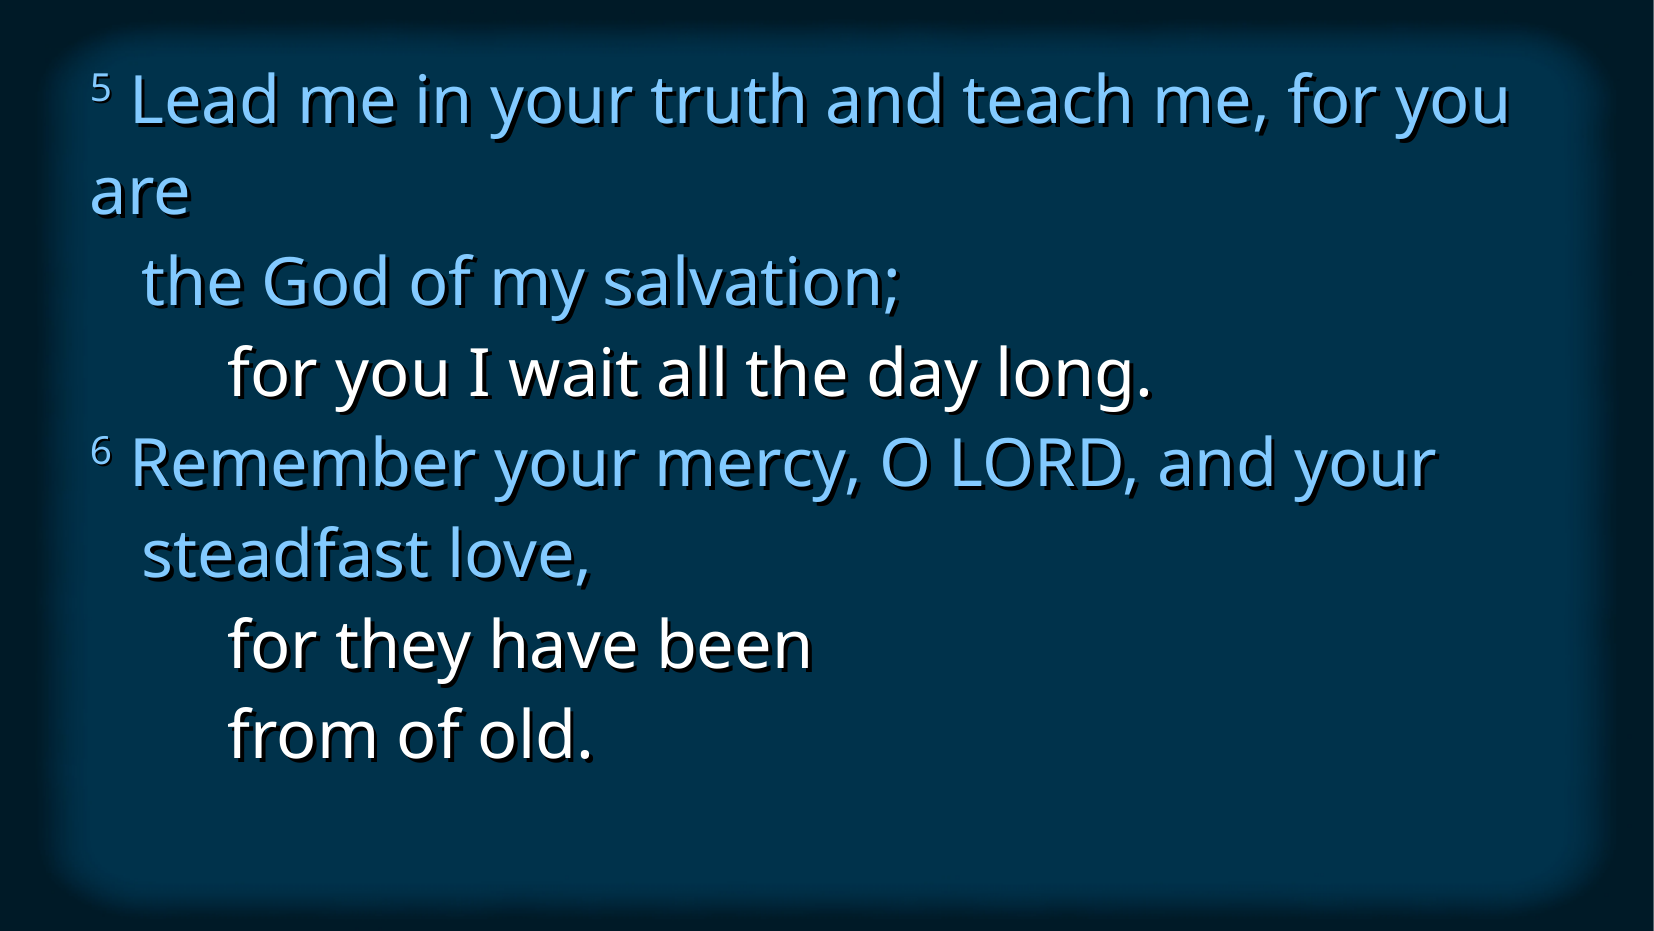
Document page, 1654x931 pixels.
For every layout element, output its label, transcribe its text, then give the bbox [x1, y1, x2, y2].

text_box 5 Lead me in your truth and teach me, for you are the God of my salvation; for you I wait all the day long. 6 Remember your mercy, O LORD, and your steadfast love, for they have been from of old. [75, 45, 1576, 682]
picture [0, 0, 1654, 931]
